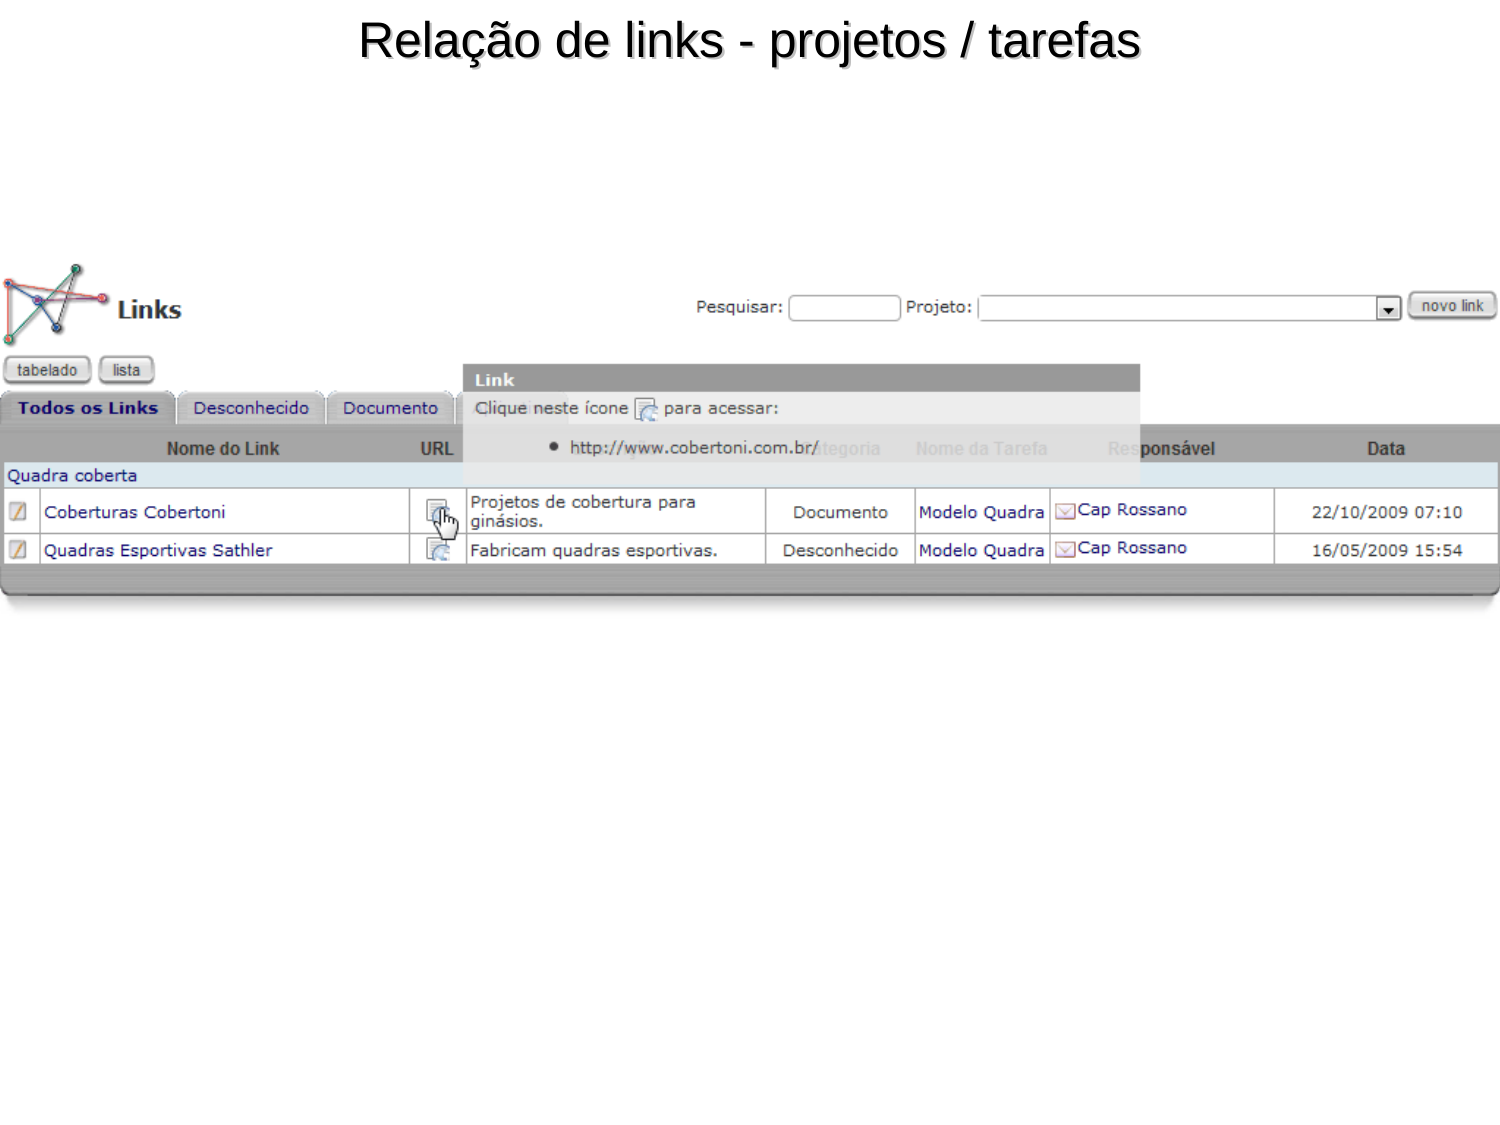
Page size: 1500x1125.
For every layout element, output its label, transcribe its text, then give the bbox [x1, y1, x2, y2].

text_box Relação de links - projetos / tarefas [0, 0, 1500, 76]
picture [0, 257, 1500, 624]
